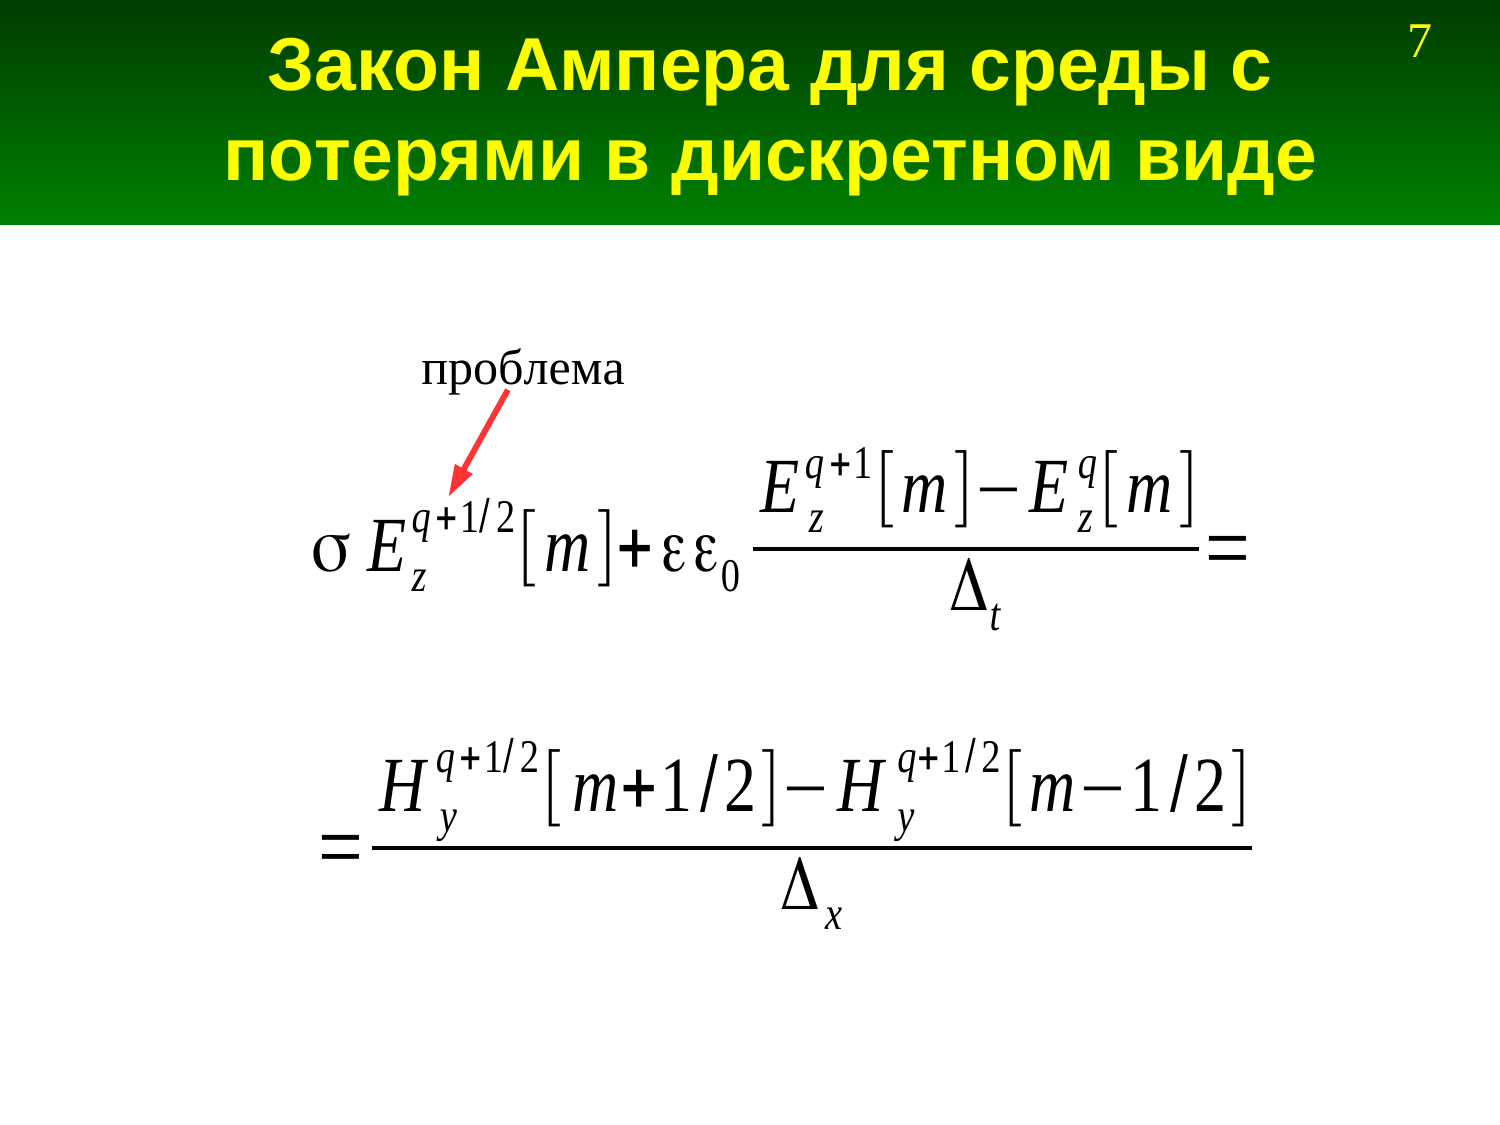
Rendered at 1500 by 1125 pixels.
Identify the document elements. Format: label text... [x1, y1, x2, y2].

text_box проблема [406, 326, 640, 402]
title Закон Ампера для среды с потерями в дискретном виде [100, 7, 1441, 204]
chart [295, 434, 1272, 937]
